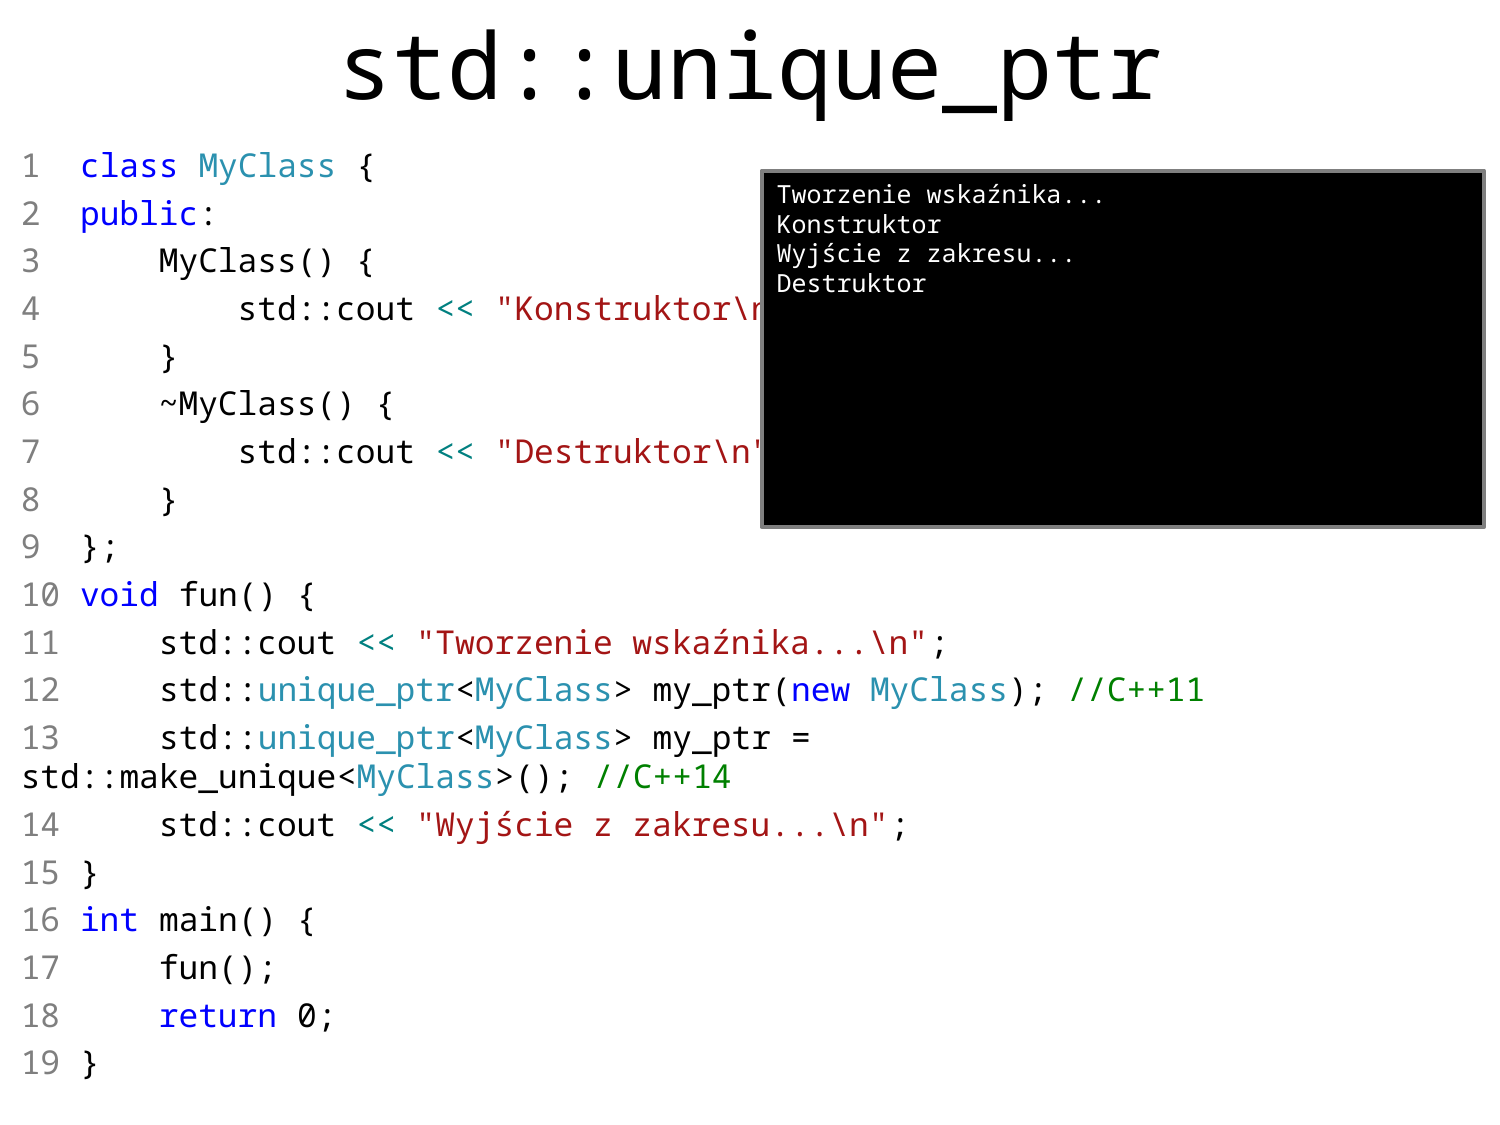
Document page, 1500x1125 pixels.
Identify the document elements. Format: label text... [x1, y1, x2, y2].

text_box Tworzenie wskaźnika... Konstruktor Wyjście z zakresu... Destruktor [762, 171, 1484, 527]
list 1 class MyClass { 2 public: 3 MyClass() { 4 std::cout << "Konstruktor\n"; 5 } 6 ~MyClass() { 7 std::cout << "Destruktor\n"; 8 } 9 }; 10 void fun() { 11 std::cout << "Tworzenie wskaźnika...\n"; 12 std::unique_ptr<MyClass> my_ptr(new MyClass); //C++11 13 std::unique_ptr<MyClass> my_ptr = std::make_unique<MyClass>(); //C++14 14 std::cout << "Wyjście z zakresu...\n"; 15 } 16 int main() { 17 fun(); 18 return 0; 19 } [5, 137, 1459, 1095]
title std::unique_ptr [0, 0, 1500, 126]
